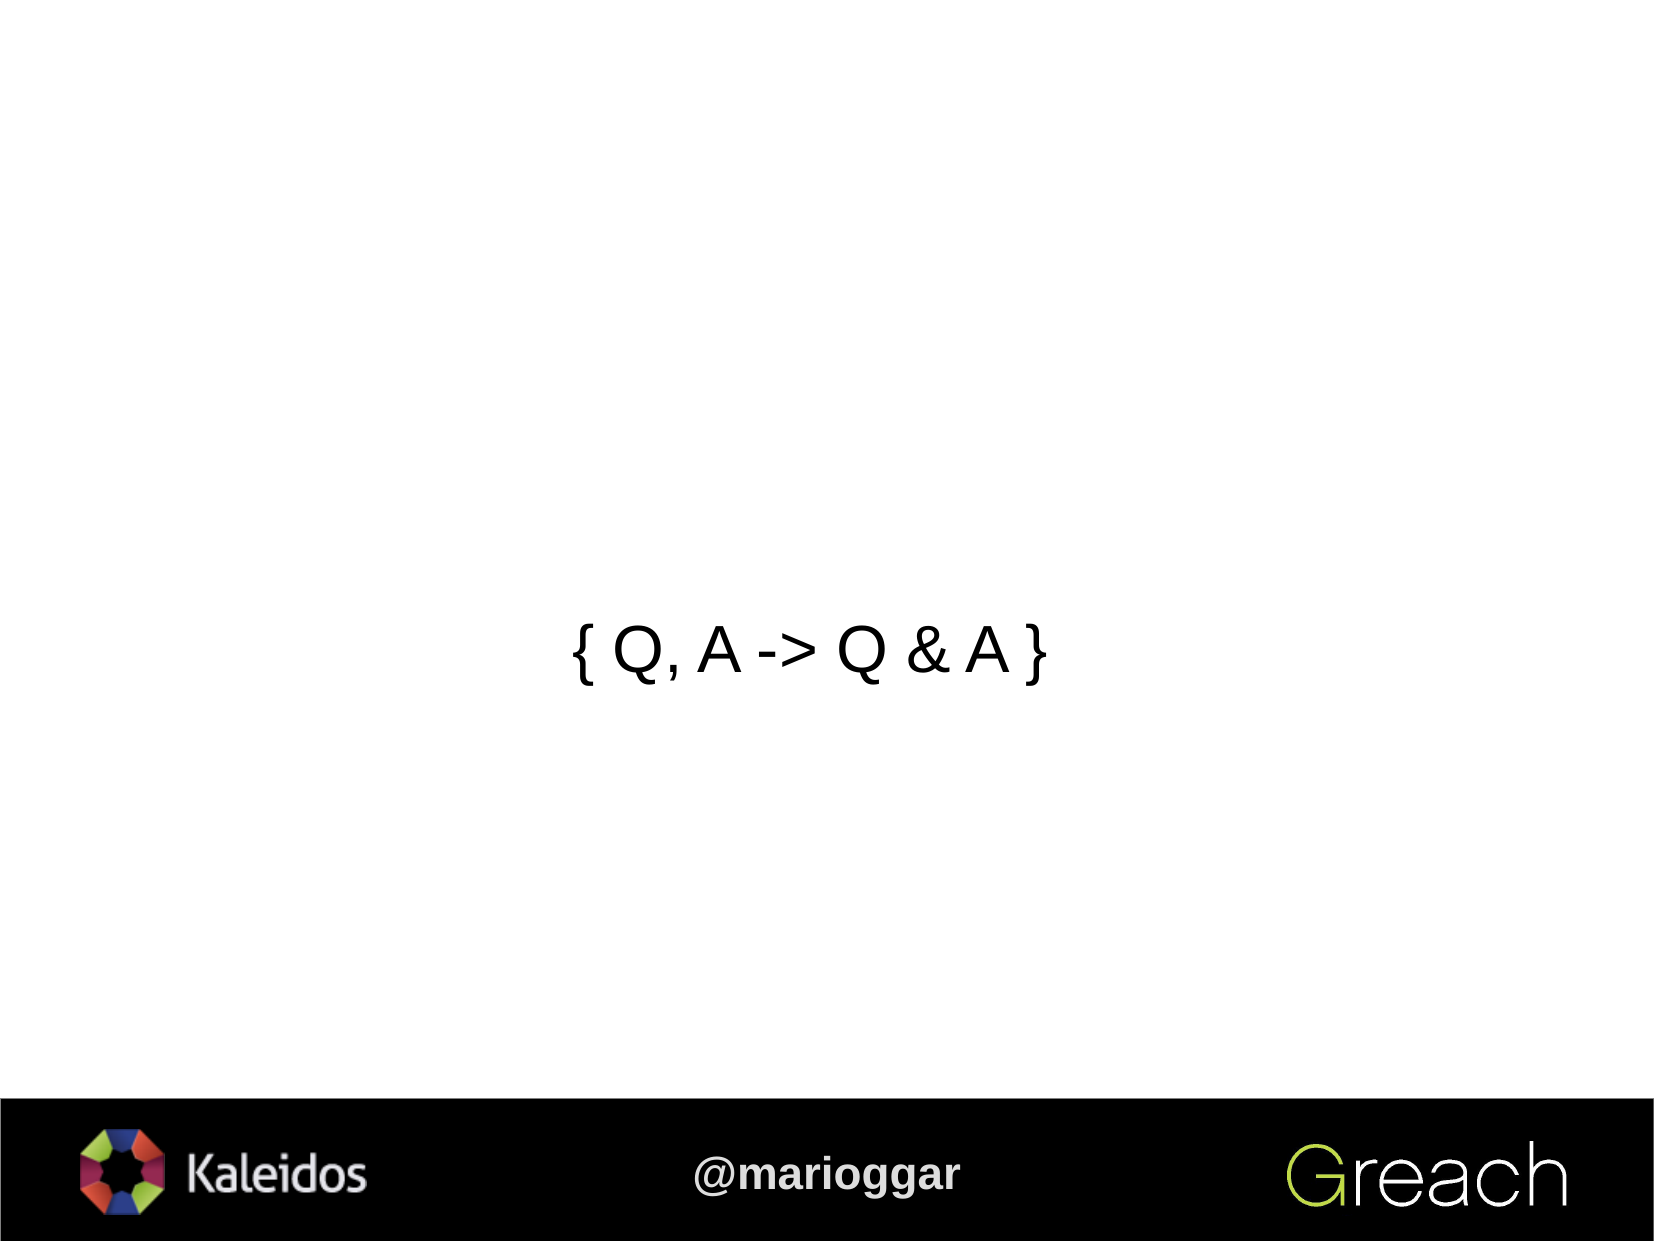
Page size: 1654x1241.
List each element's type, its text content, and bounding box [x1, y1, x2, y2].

picture [80, 1129, 367, 1215]
subtitle { Q, A -> Q & A } [82, 290, 1538, 1010]
picture [1287, 1141, 1571, 1216]
